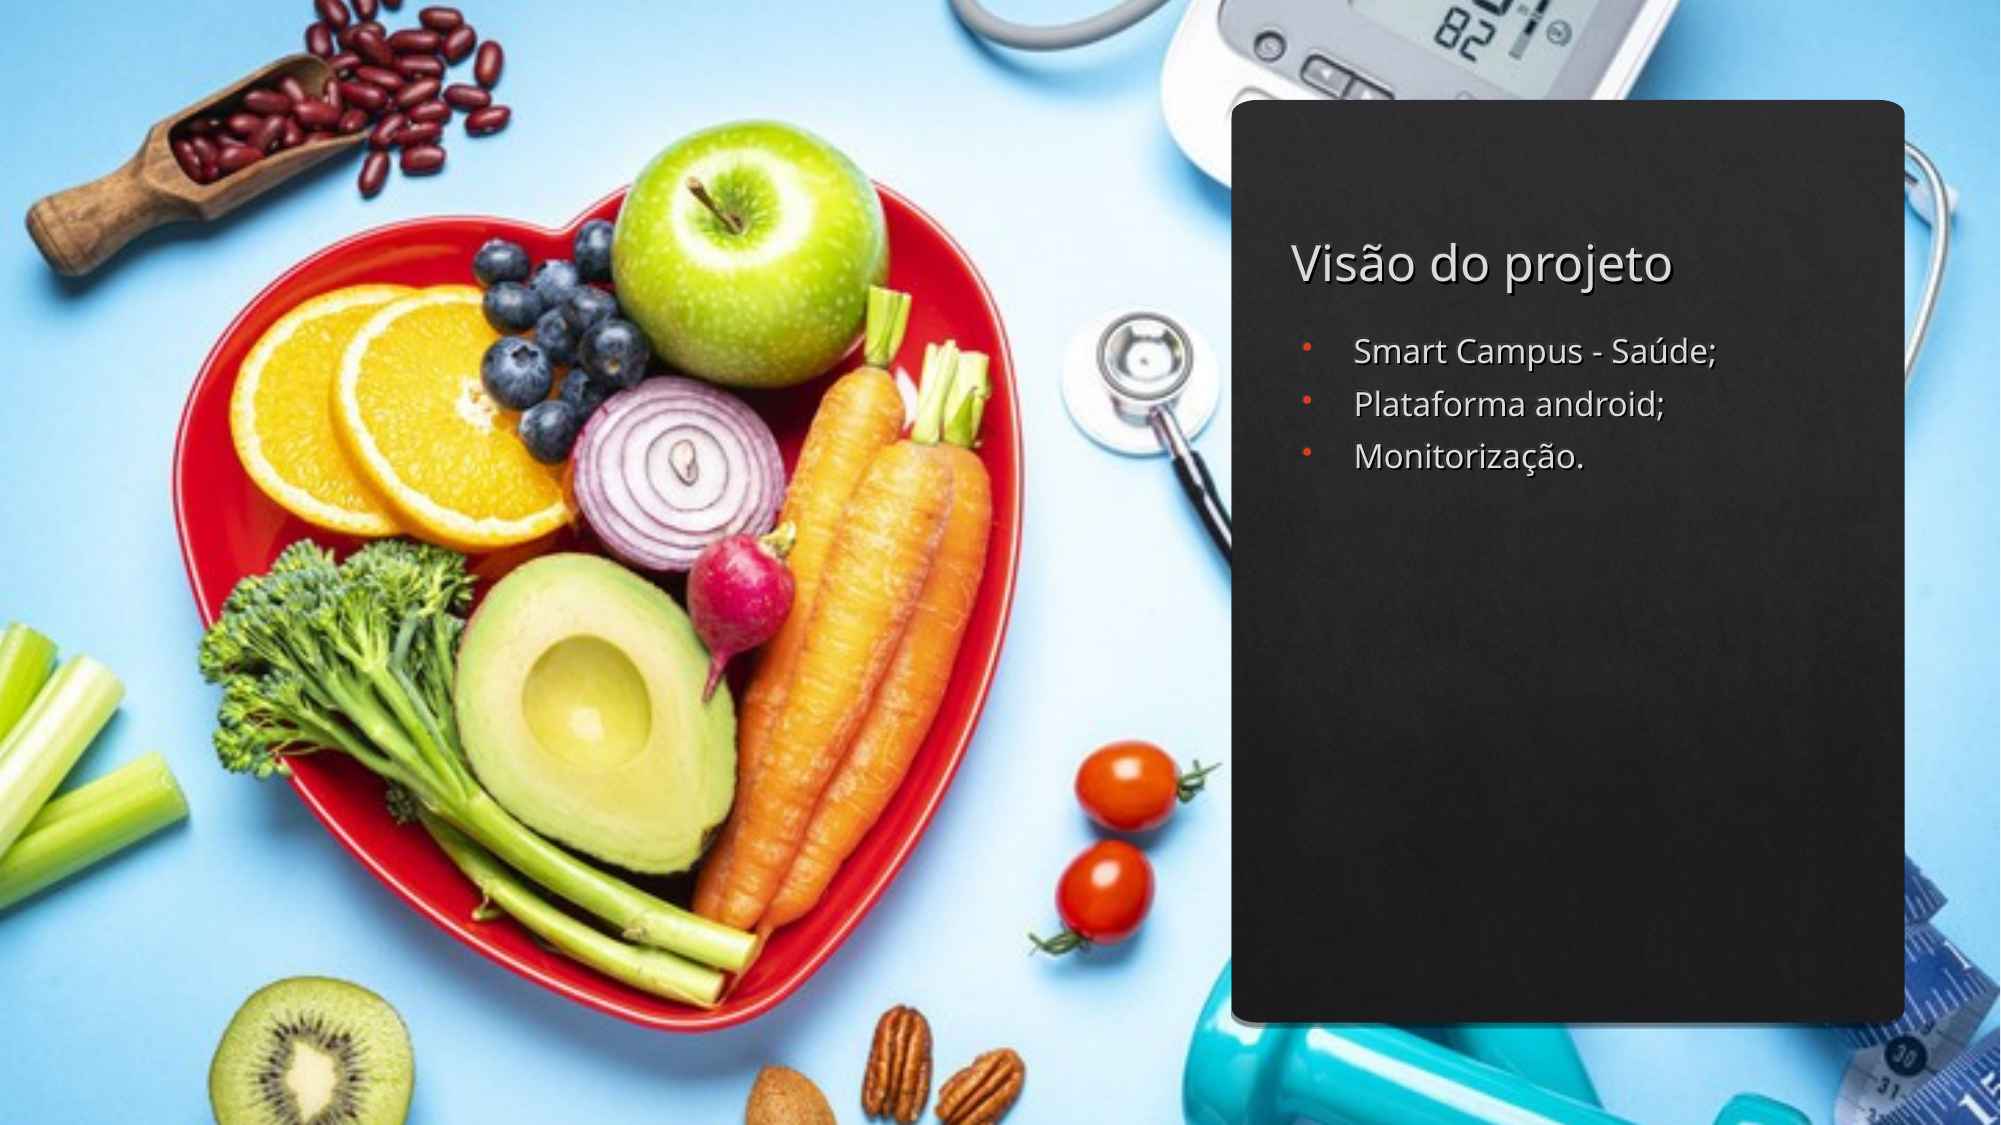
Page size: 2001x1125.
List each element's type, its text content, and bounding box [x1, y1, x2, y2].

text_box [1231, 99, 1905, 1023]
picture [0, 0, 2000, 1125]
title Visão do projeto [1276, 138, 1867, 300]
list Smart Campus - Saúde; Plataforma android; Monitorização. [1276, 322, 1856, 927]
